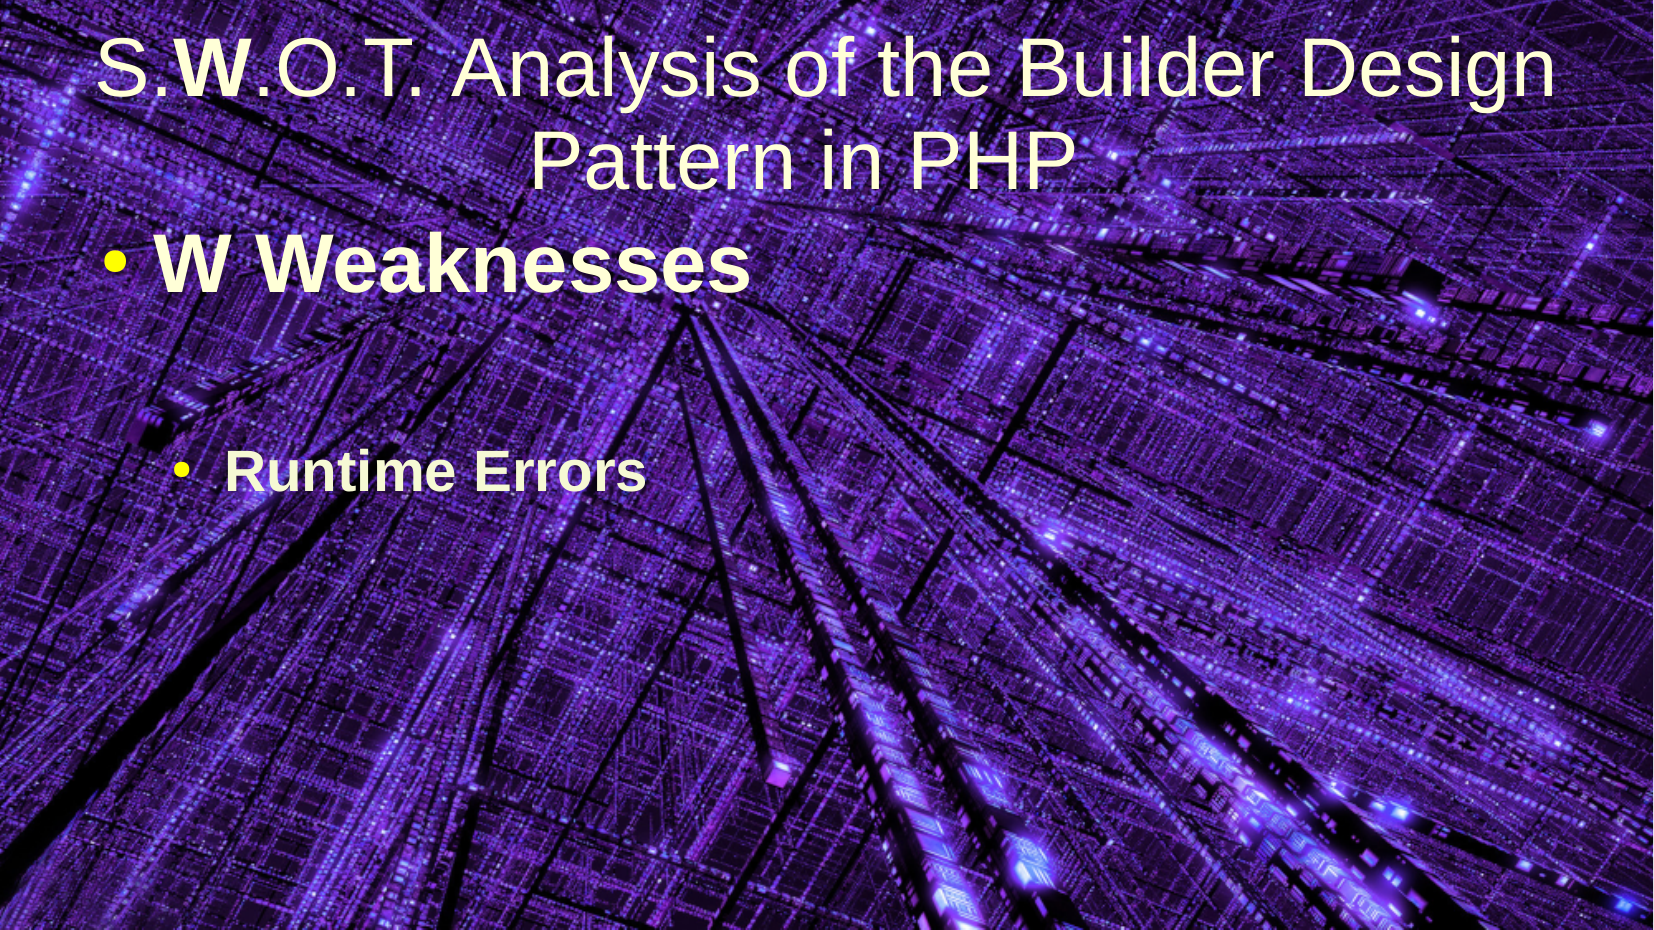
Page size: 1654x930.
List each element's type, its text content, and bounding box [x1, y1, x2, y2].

list W Weaknesses Runtime Errors [82, 217, 1571, 757]
title S.W.O.T. Analysis of the Builder Design Pattern in PHP [82, 21, 1571, 208]
picture [0, 0, 1654, 930]
